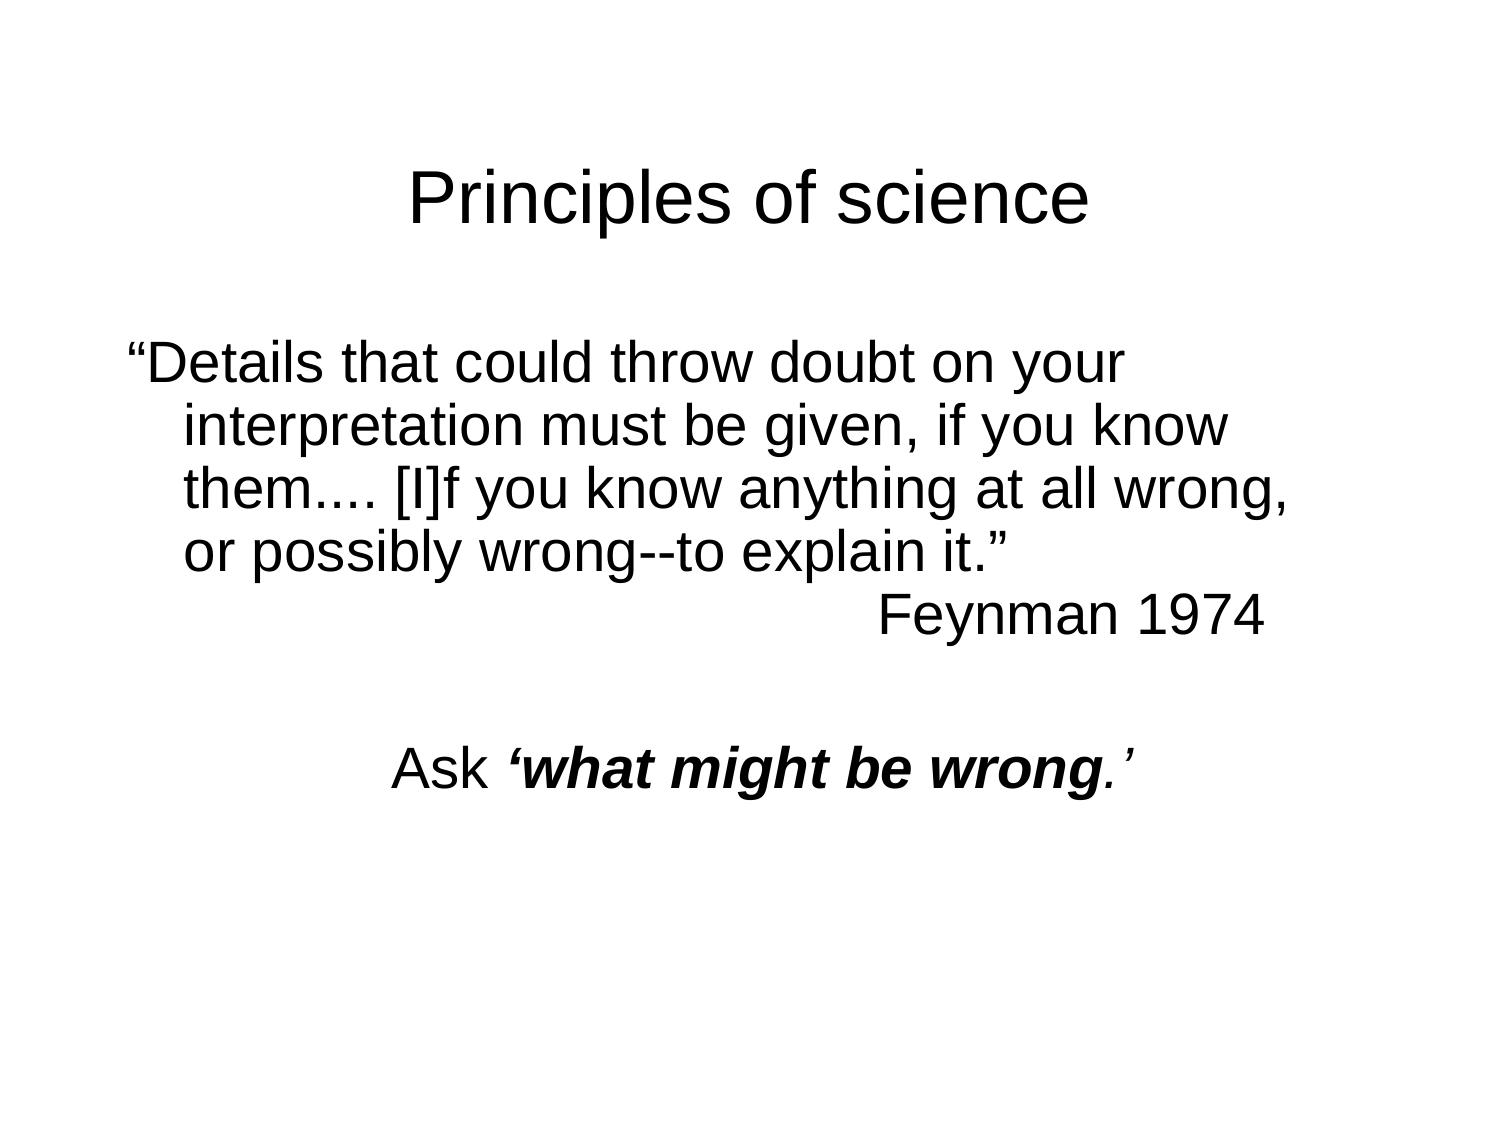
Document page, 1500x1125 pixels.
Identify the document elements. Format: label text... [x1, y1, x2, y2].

list “Details that could throw doubt on your interpretation must be given, if you know them.... [I]f you know anything at all wrong, or possibly wrong--to explain it.” Feynman 1974 Ask ‘what might be wrong.’ [112, 324, 1413, 1000]
title Principles of science [112, 99, 1388, 288]
